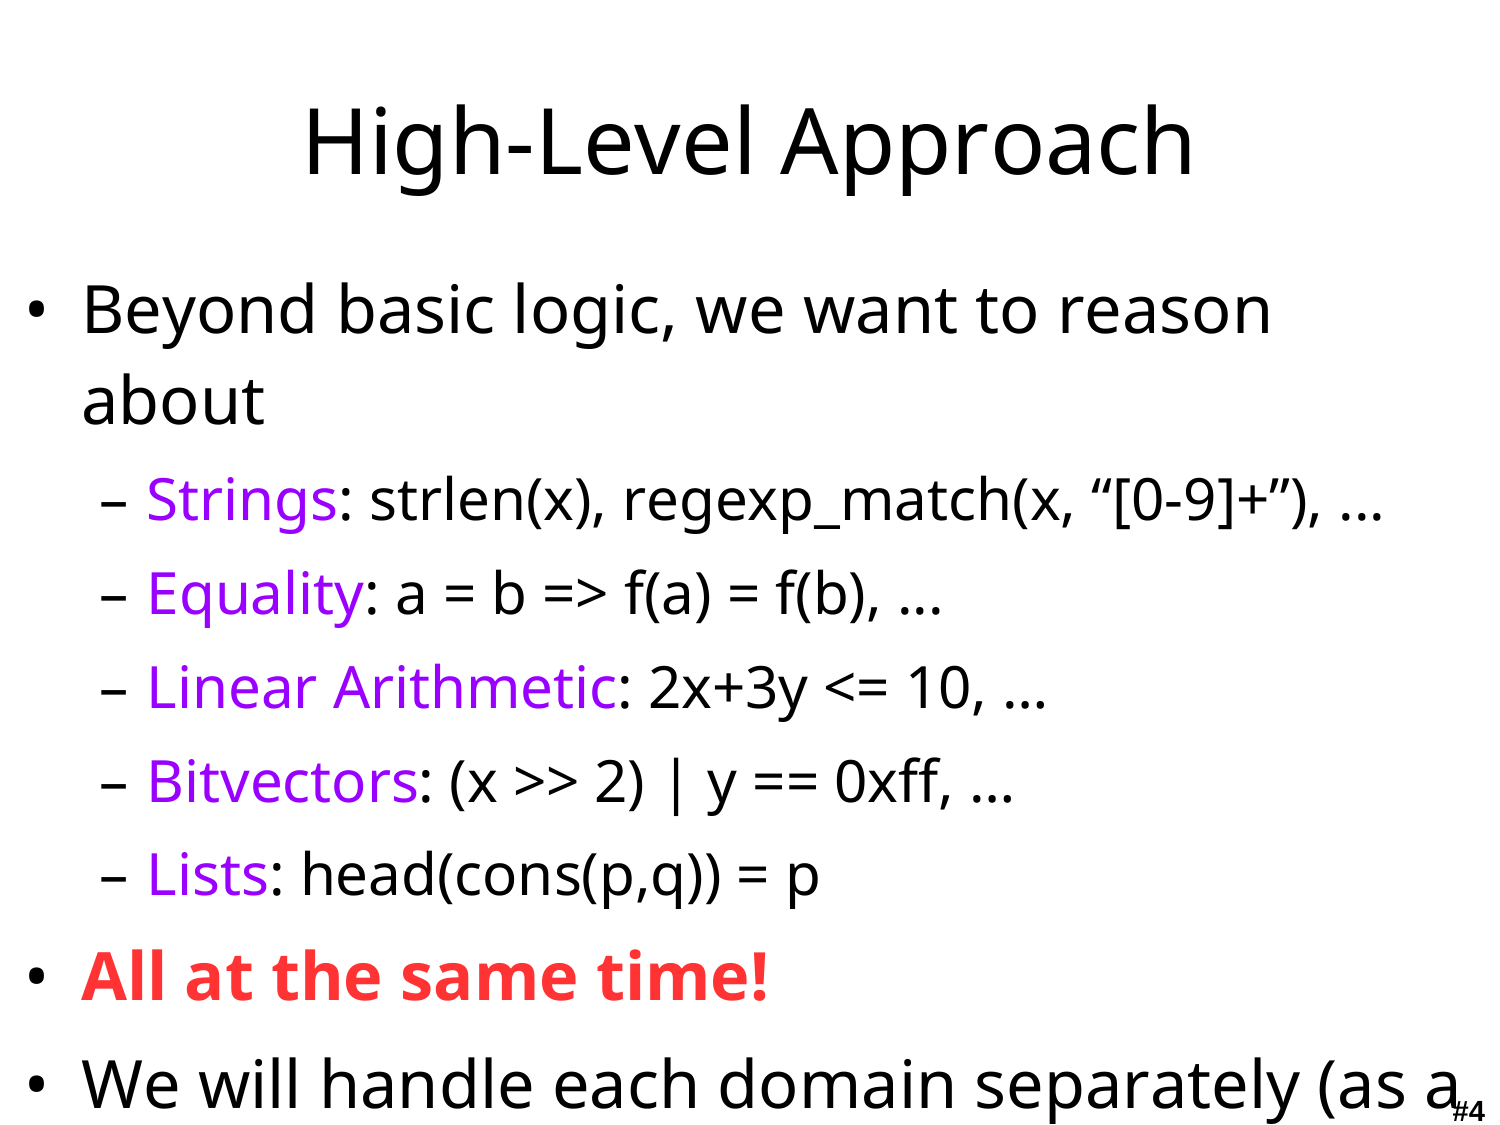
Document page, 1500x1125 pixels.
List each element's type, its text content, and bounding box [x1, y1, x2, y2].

list Beyond basic logic, we want to reason about Strings: strlen(x), regexp_match(x, “[0-9]+”), ... Equality: a = b => f(a) = f(b), ... Linear Arithmetic: 2x+3y <= 10, … Bitvectors: (x >> 2) | y == 0xff, … Lists: head(cons(p,q)) = p All at the same time! We will handle each domain separately (as a theory) and then combine them all together using DPLL and SAT as the “glue”. [24, 262, 1476, 1120]
title High-Level Approach [24, 45, 1476, 233]
